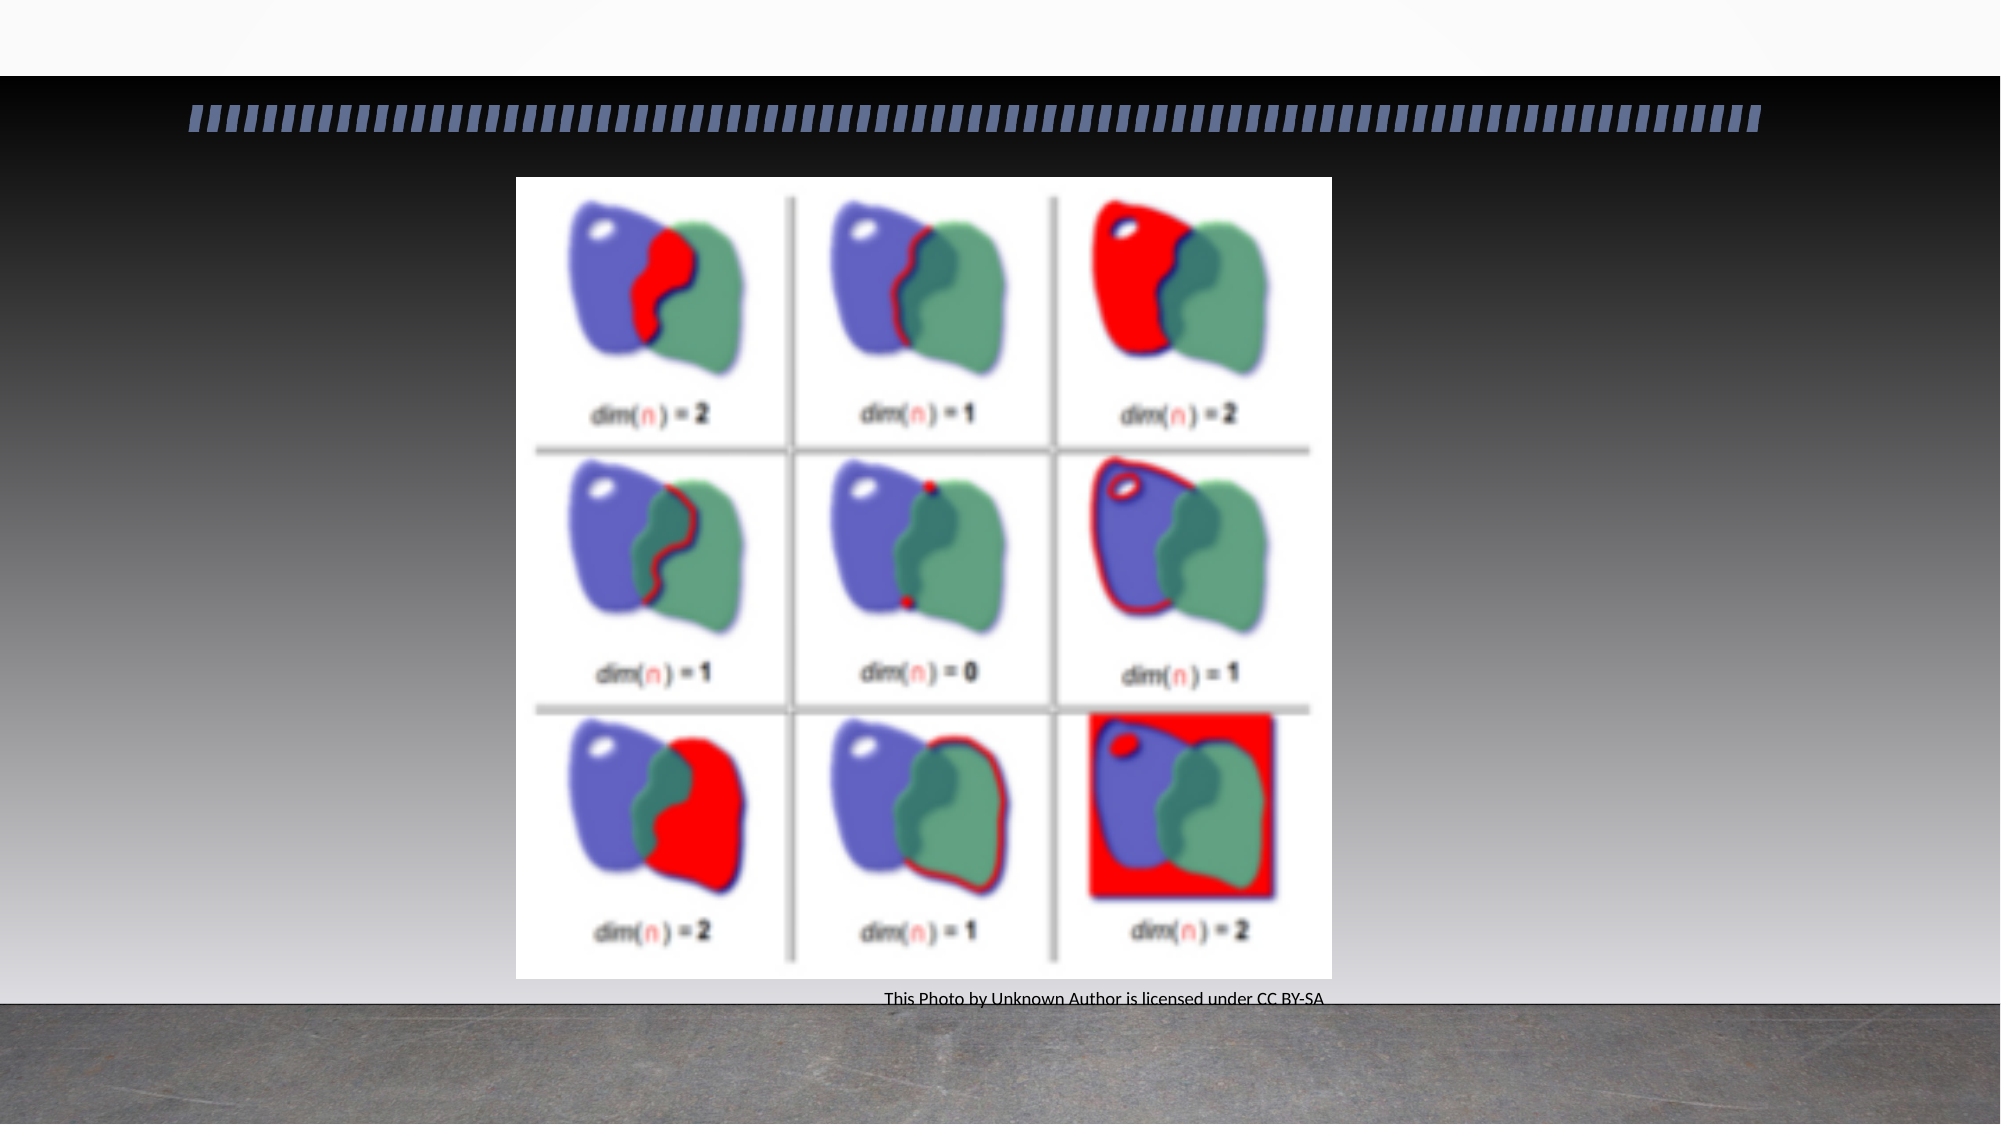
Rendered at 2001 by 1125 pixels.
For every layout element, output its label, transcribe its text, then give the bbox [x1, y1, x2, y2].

picture [516, 177, 1332, 979]
text_box This Photo by Unknown Author is licensed under CC BY-SA [869, 978, 1566, 1017]
